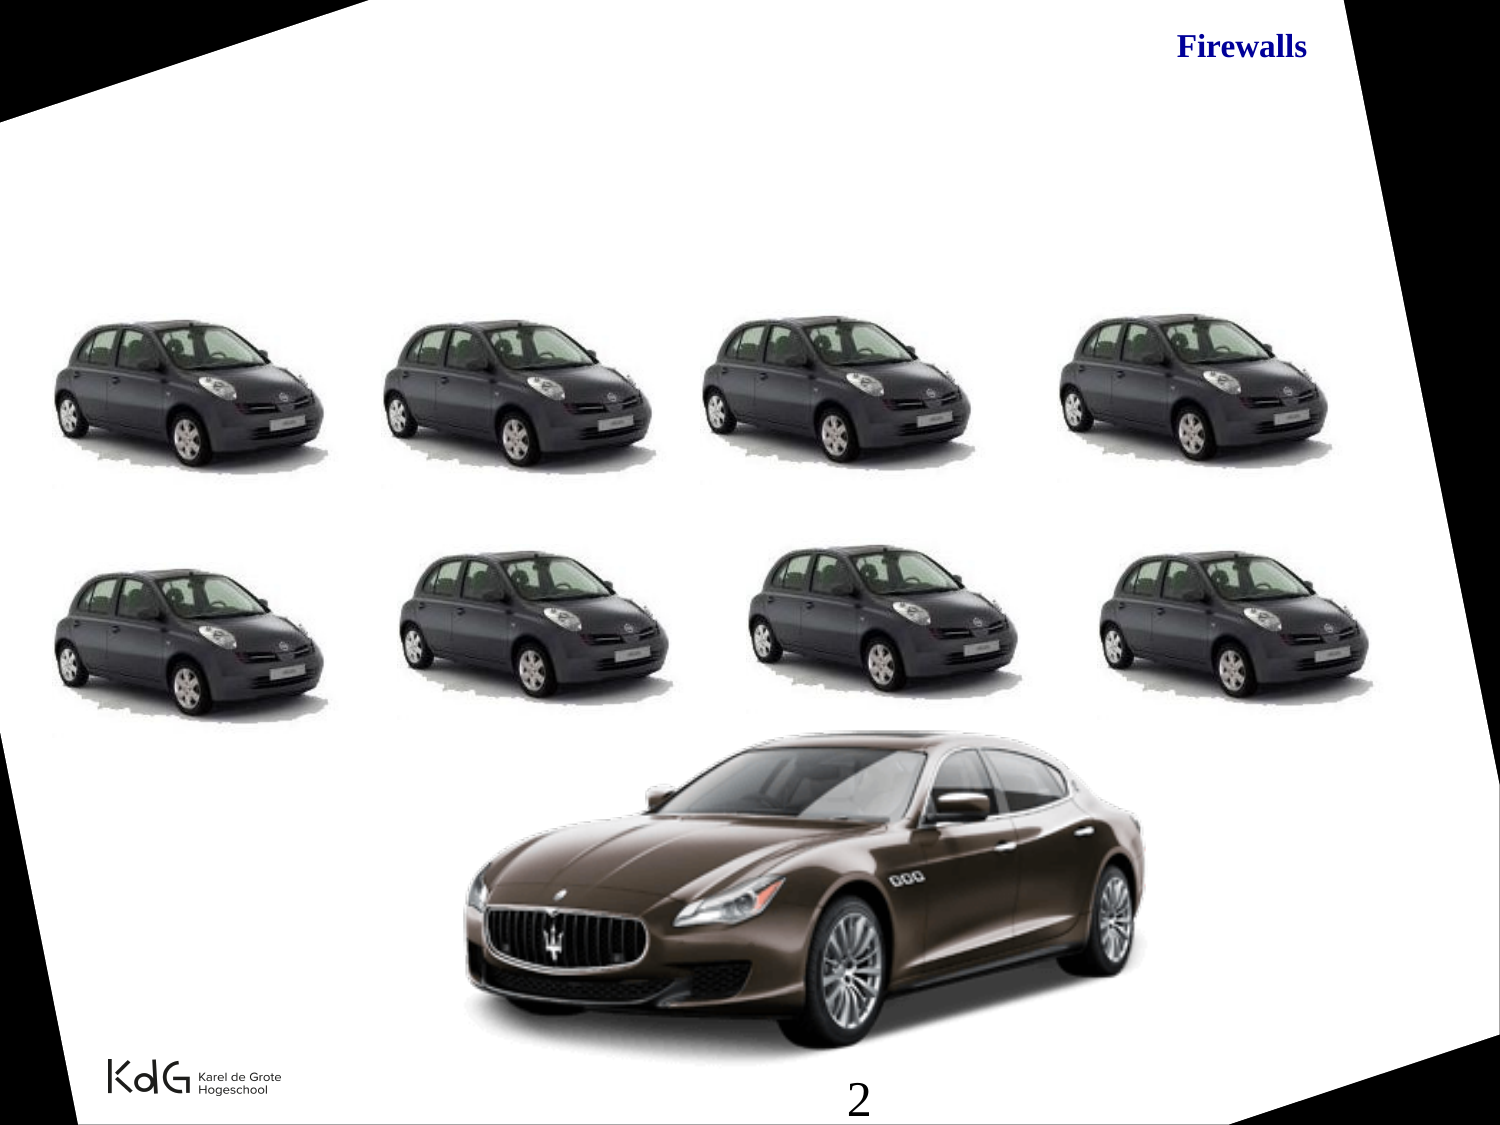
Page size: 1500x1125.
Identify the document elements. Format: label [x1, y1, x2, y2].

picture [1057, 307, 1345, 483]
picture [52, 562, 341, 738]
picture [52, 313, 341, 489]
picture [108, 1059, 281, 1096]
picture [381, 313, 669, 489]
picture [397, 538, 1386, 1125]
picture [700, 309, 988, 485]
